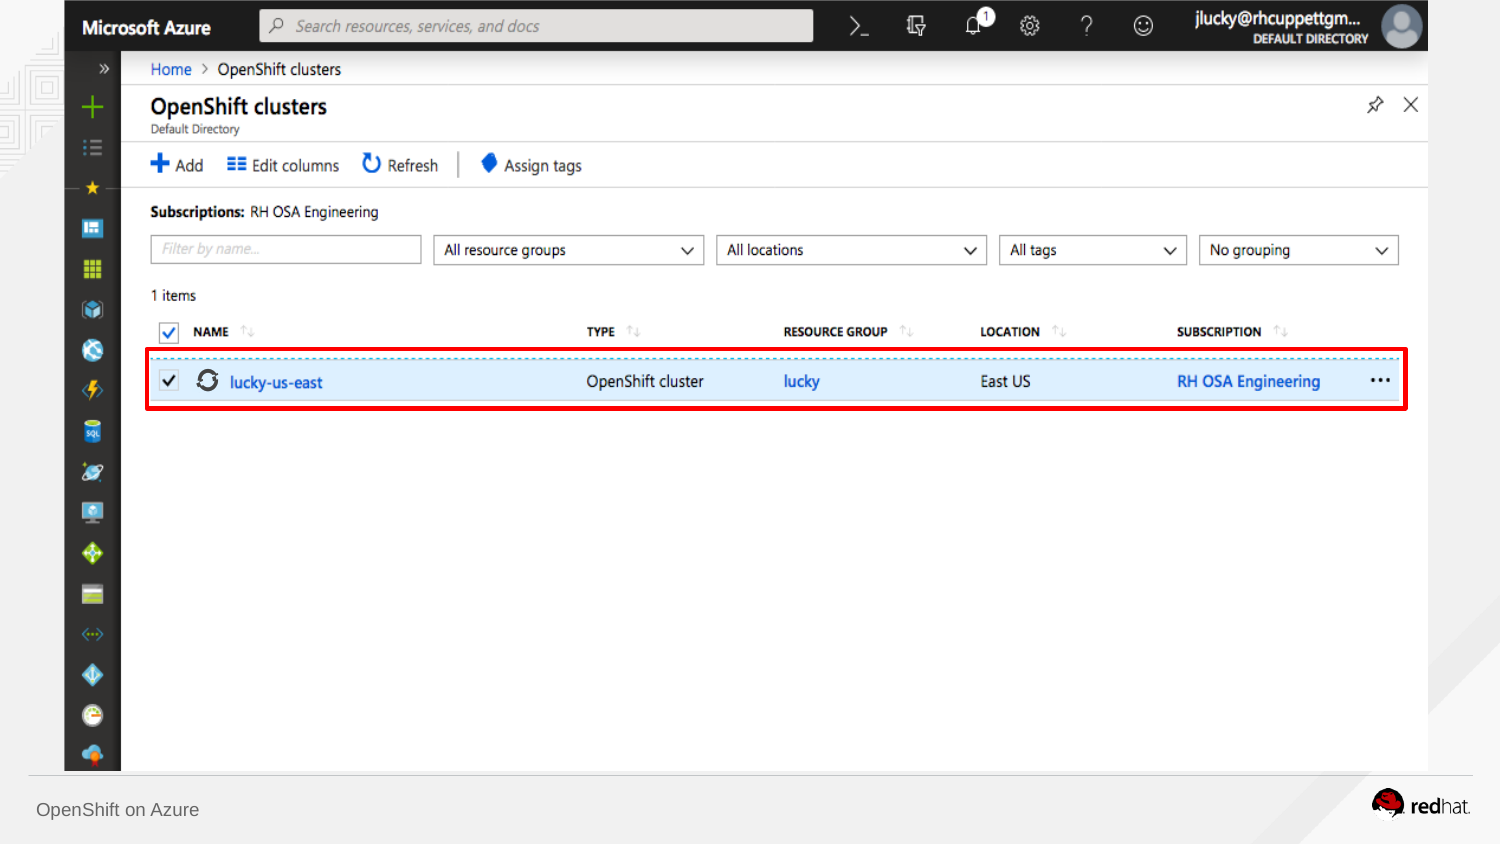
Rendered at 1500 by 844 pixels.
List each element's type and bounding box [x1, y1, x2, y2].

text_box [219, 369, 224, 392]
text_box [192, 369, 196, 392]
picture [0, 0, 1500, 844]
